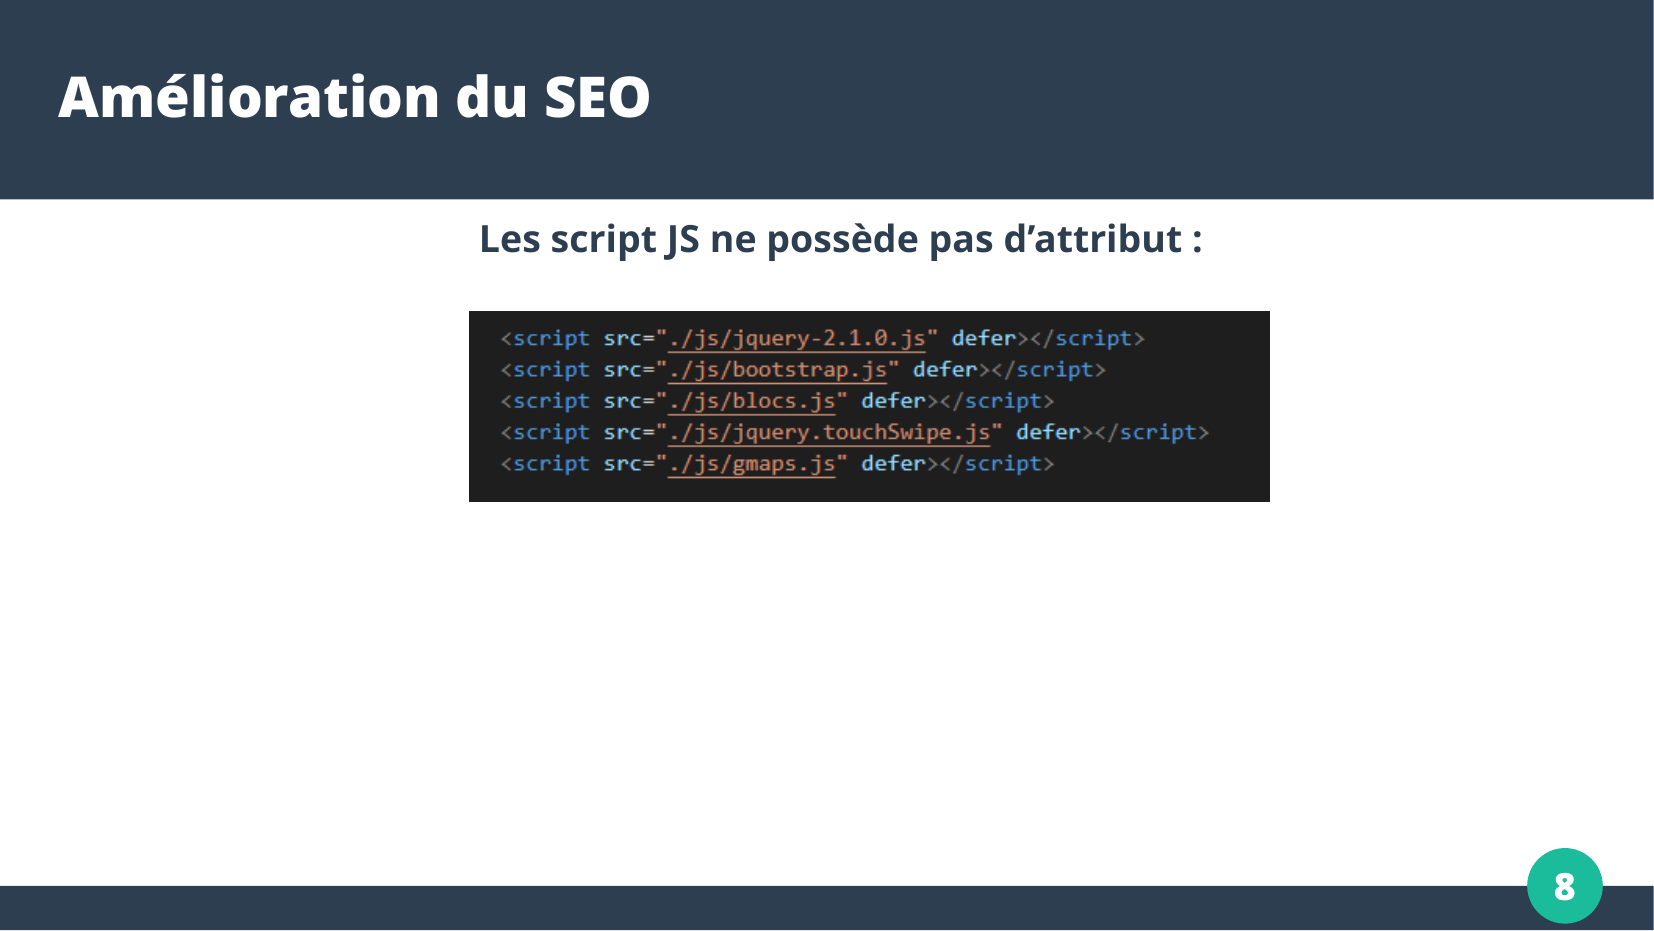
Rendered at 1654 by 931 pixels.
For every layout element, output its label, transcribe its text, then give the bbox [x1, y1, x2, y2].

title Amélioration du SEO [59, 37, 1595, 155]
picture [469, 311, 1270, 502]
text_box Les script JS ne possède pas d’attribut : [442, 206, 1241, 269]
